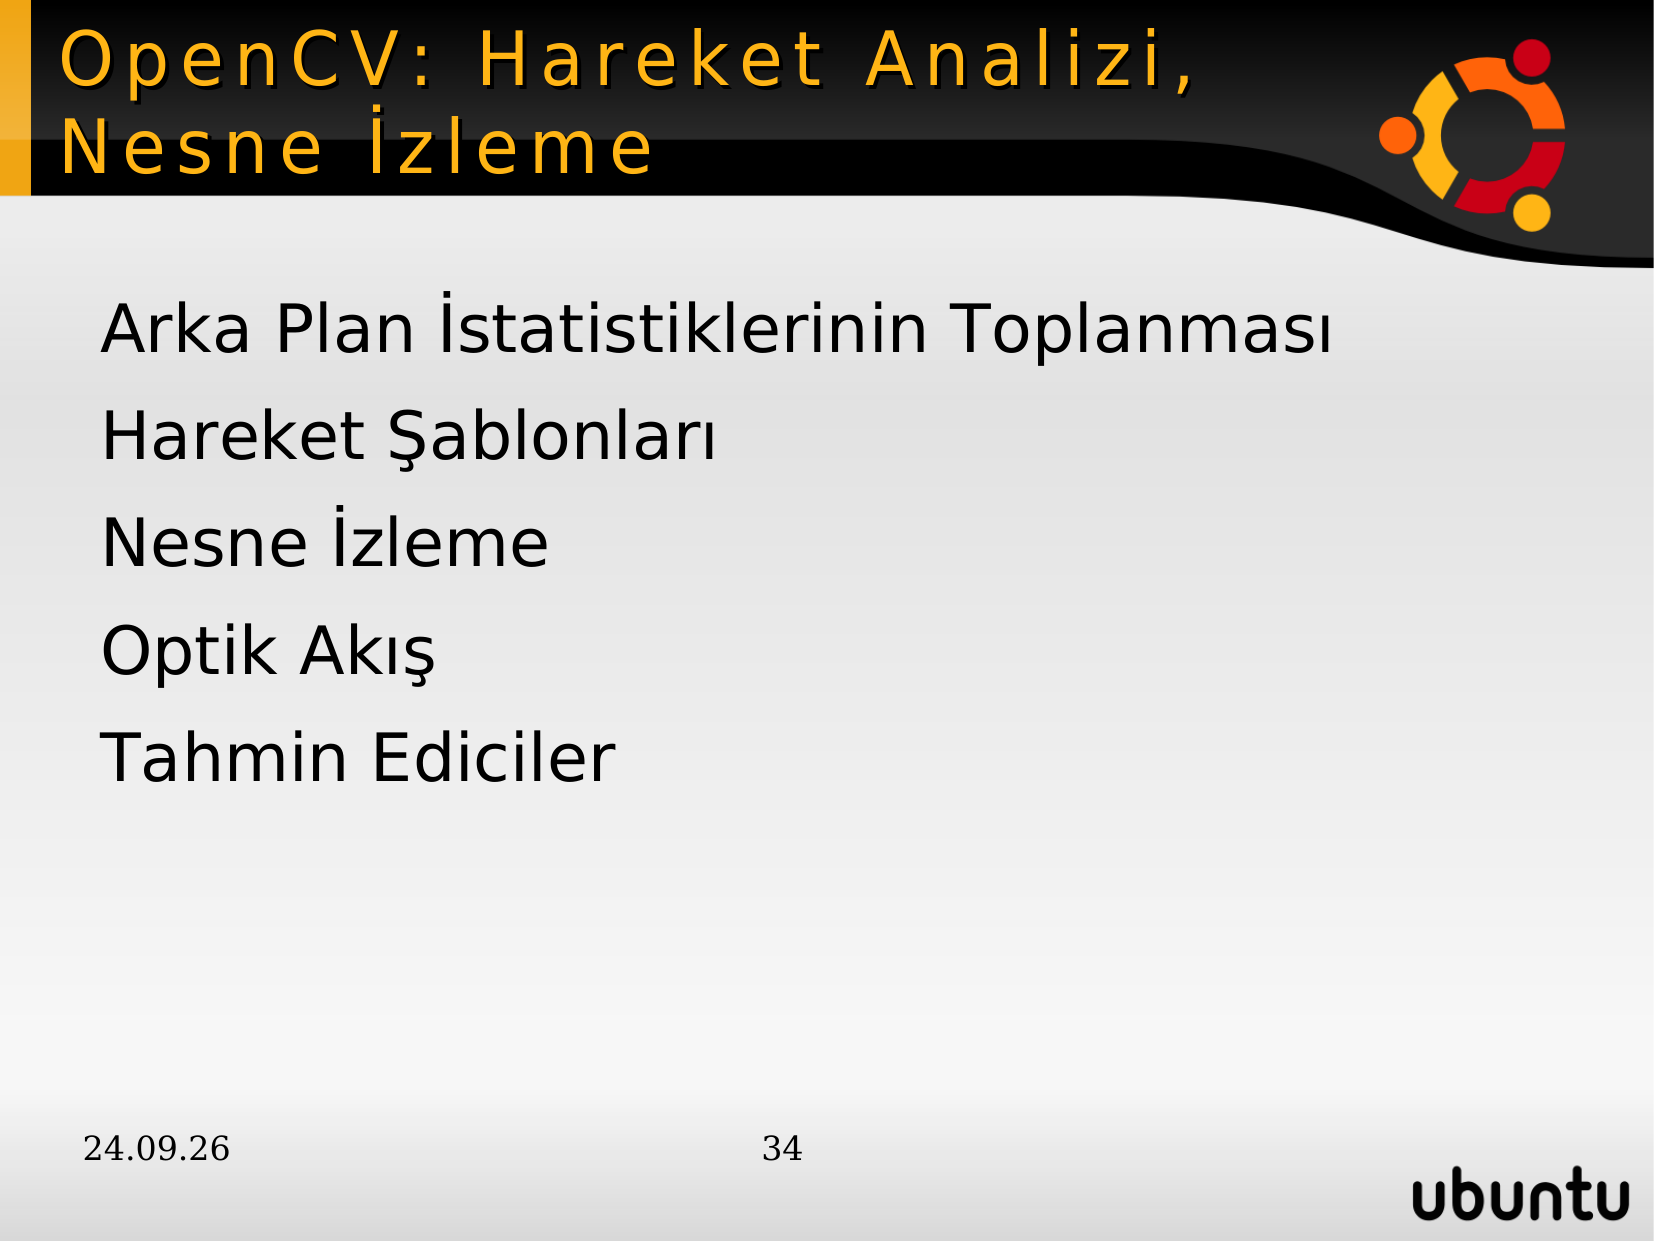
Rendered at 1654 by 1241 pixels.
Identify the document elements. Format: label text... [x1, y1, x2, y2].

title OpenCV: Hareket Analizi, Nesne İzleme [59, 16, 1270, 191]
list Arka Plan İstatistiklerinin Toplanması Hareket Şablonları Nesne İzleme Optik Akış Tahmin Ediciler [82, 290, 1571, 1094]
picture [0, 0, 1654, 1241]
